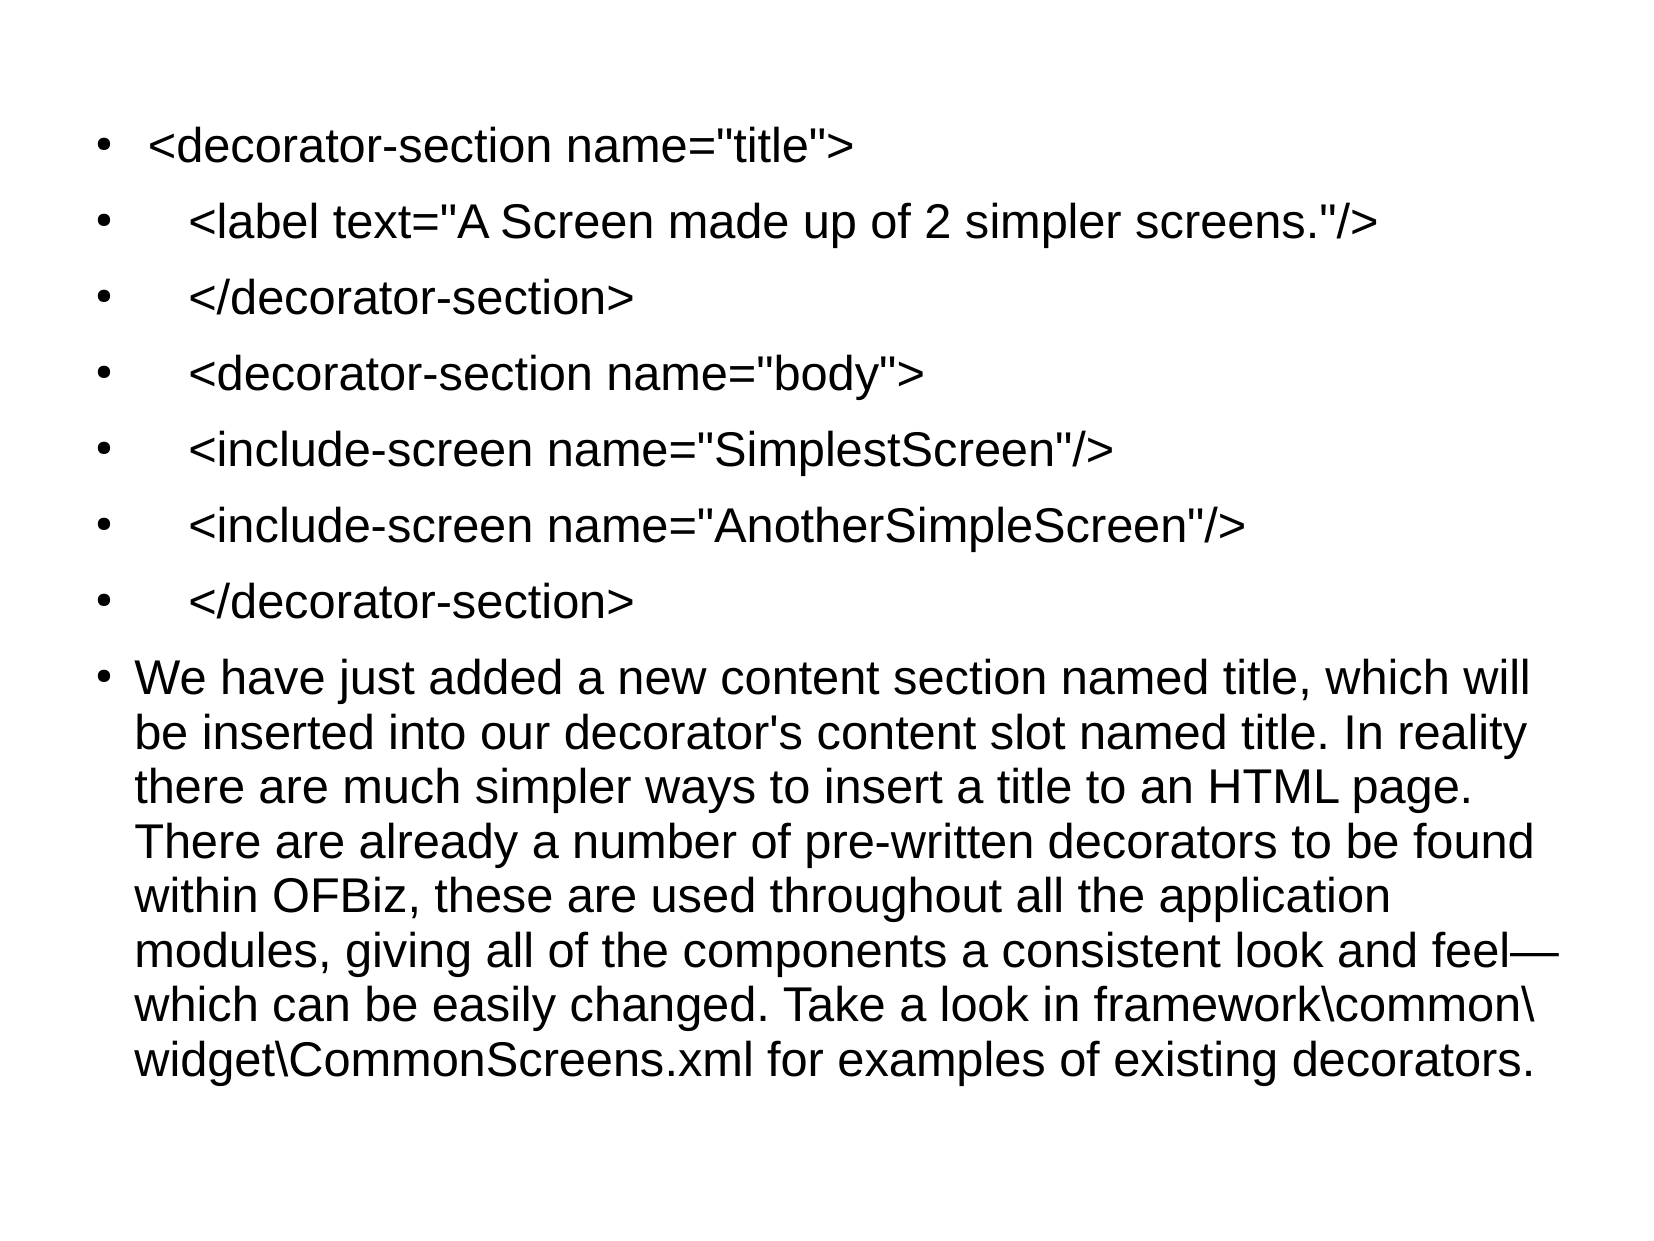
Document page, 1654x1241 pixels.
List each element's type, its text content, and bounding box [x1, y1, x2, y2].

list <decorator-section name="title"> <label text="A Screen made up of 2 simpler screens."/> </decorator-section> <decorator-section name="body"> <include-screen name="SimplestScreen"/> <include-screen name="AnotherSimpleScreen"/> </decorator-section> We have just added a new content section named title, which will be inserted into our decorator's content slot named title. In reality there are much simpler ways to insert a title to an HTML page. There are already a number of pre-written decorators to be found within OFBiz, these are used throughout all the application modules, giving all of the components a consistent look and feel—which can be easily changed. Take a look in framework\common\widget\CommonScreens.xml for examples of existing decorators. [82, 118, 1571, 1109]
